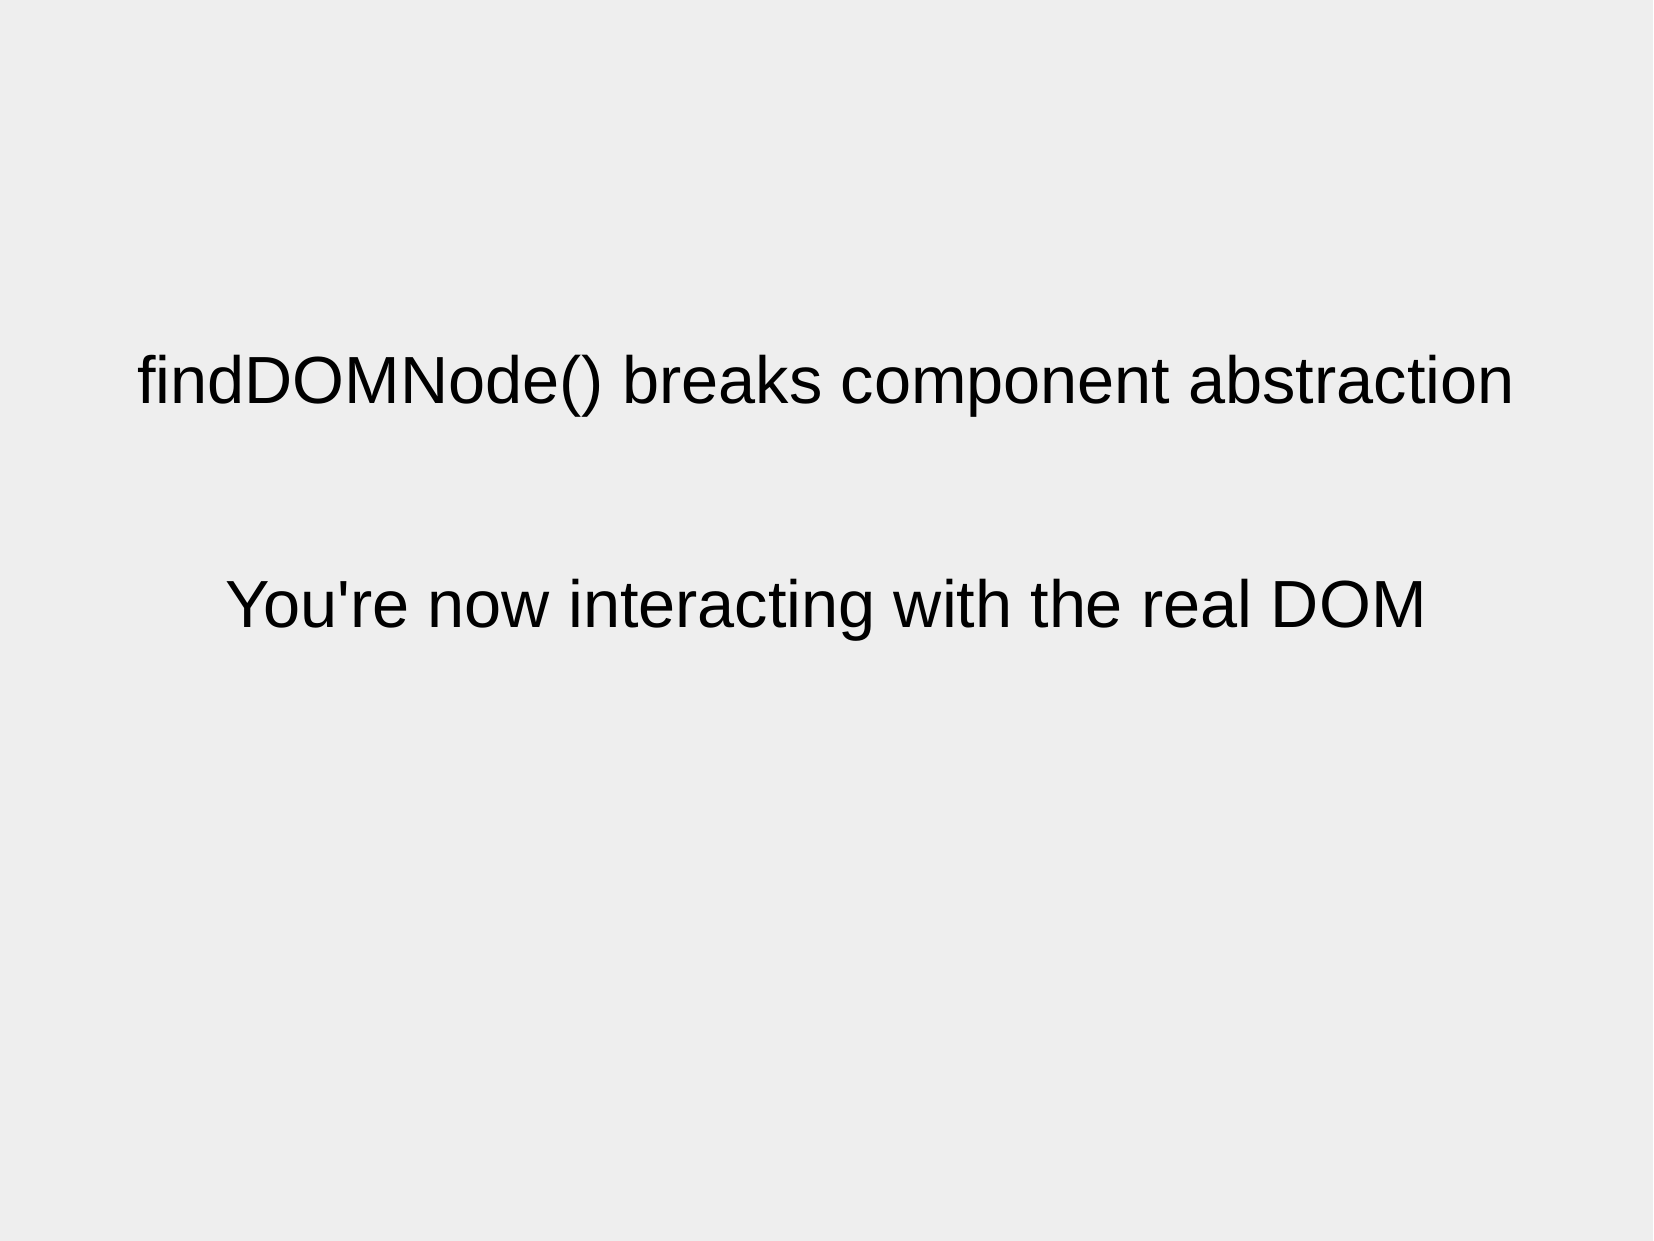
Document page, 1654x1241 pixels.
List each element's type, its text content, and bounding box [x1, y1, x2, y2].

subtitle findDOMNode() breaks component abstraction You're now interacting with the real DOM [82, 49, 1571, 1010]
